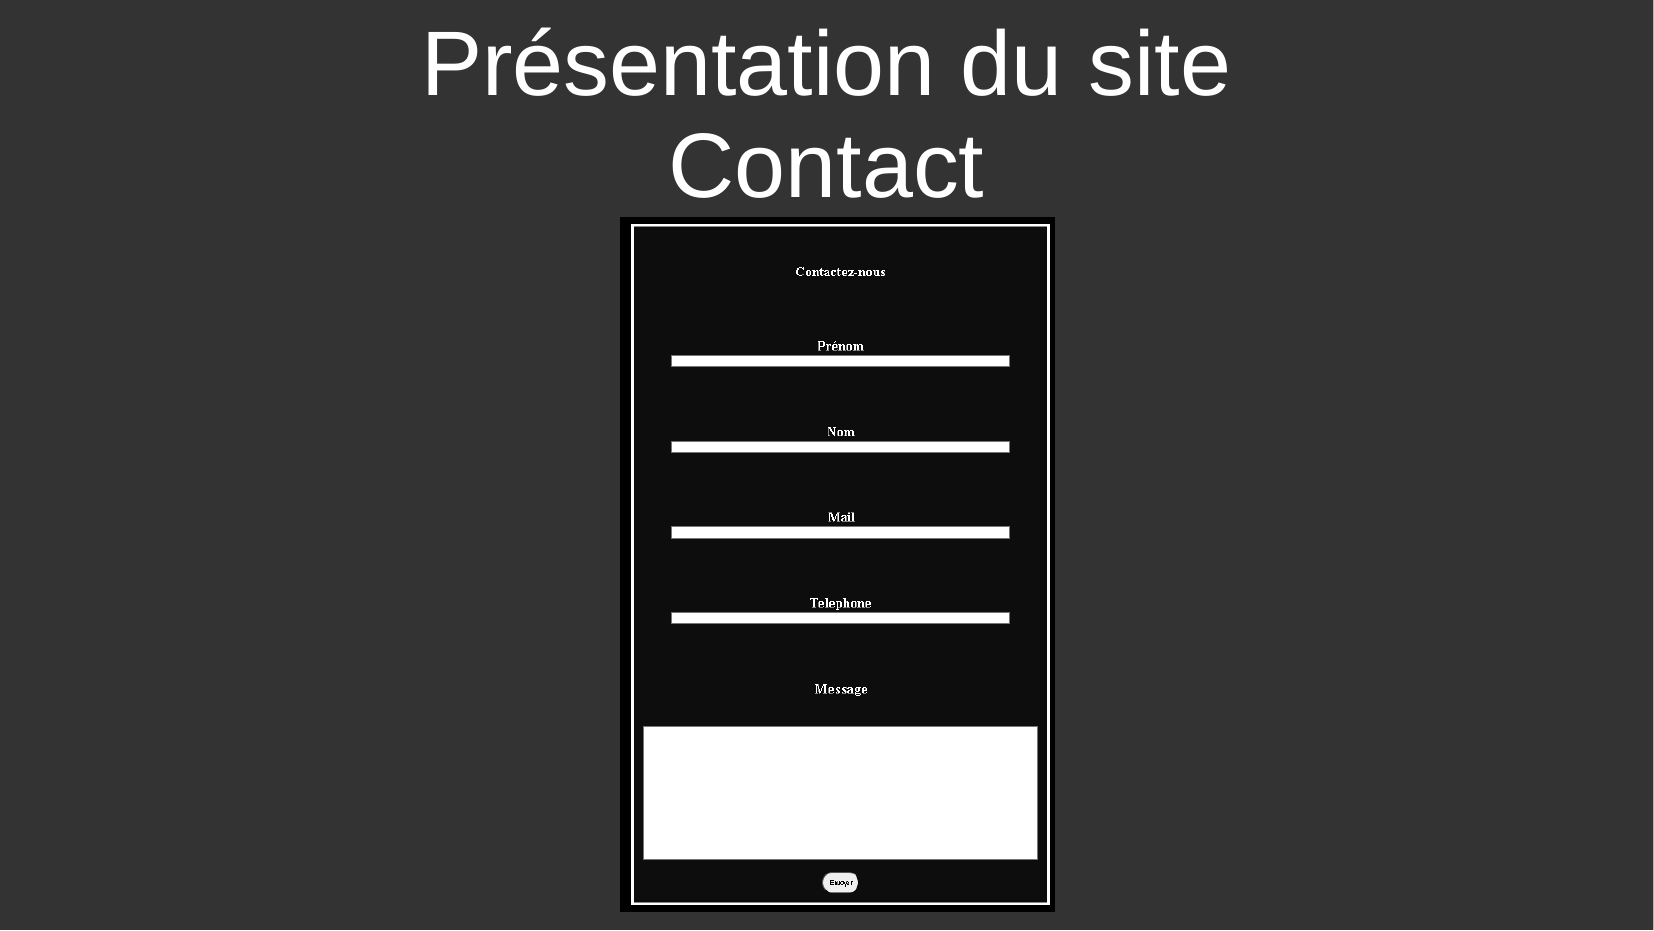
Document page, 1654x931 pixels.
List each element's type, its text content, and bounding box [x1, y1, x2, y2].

title Présentation du site Contact [82, 12, 1571, 218]
picture [620, 217, 1055, 912]
